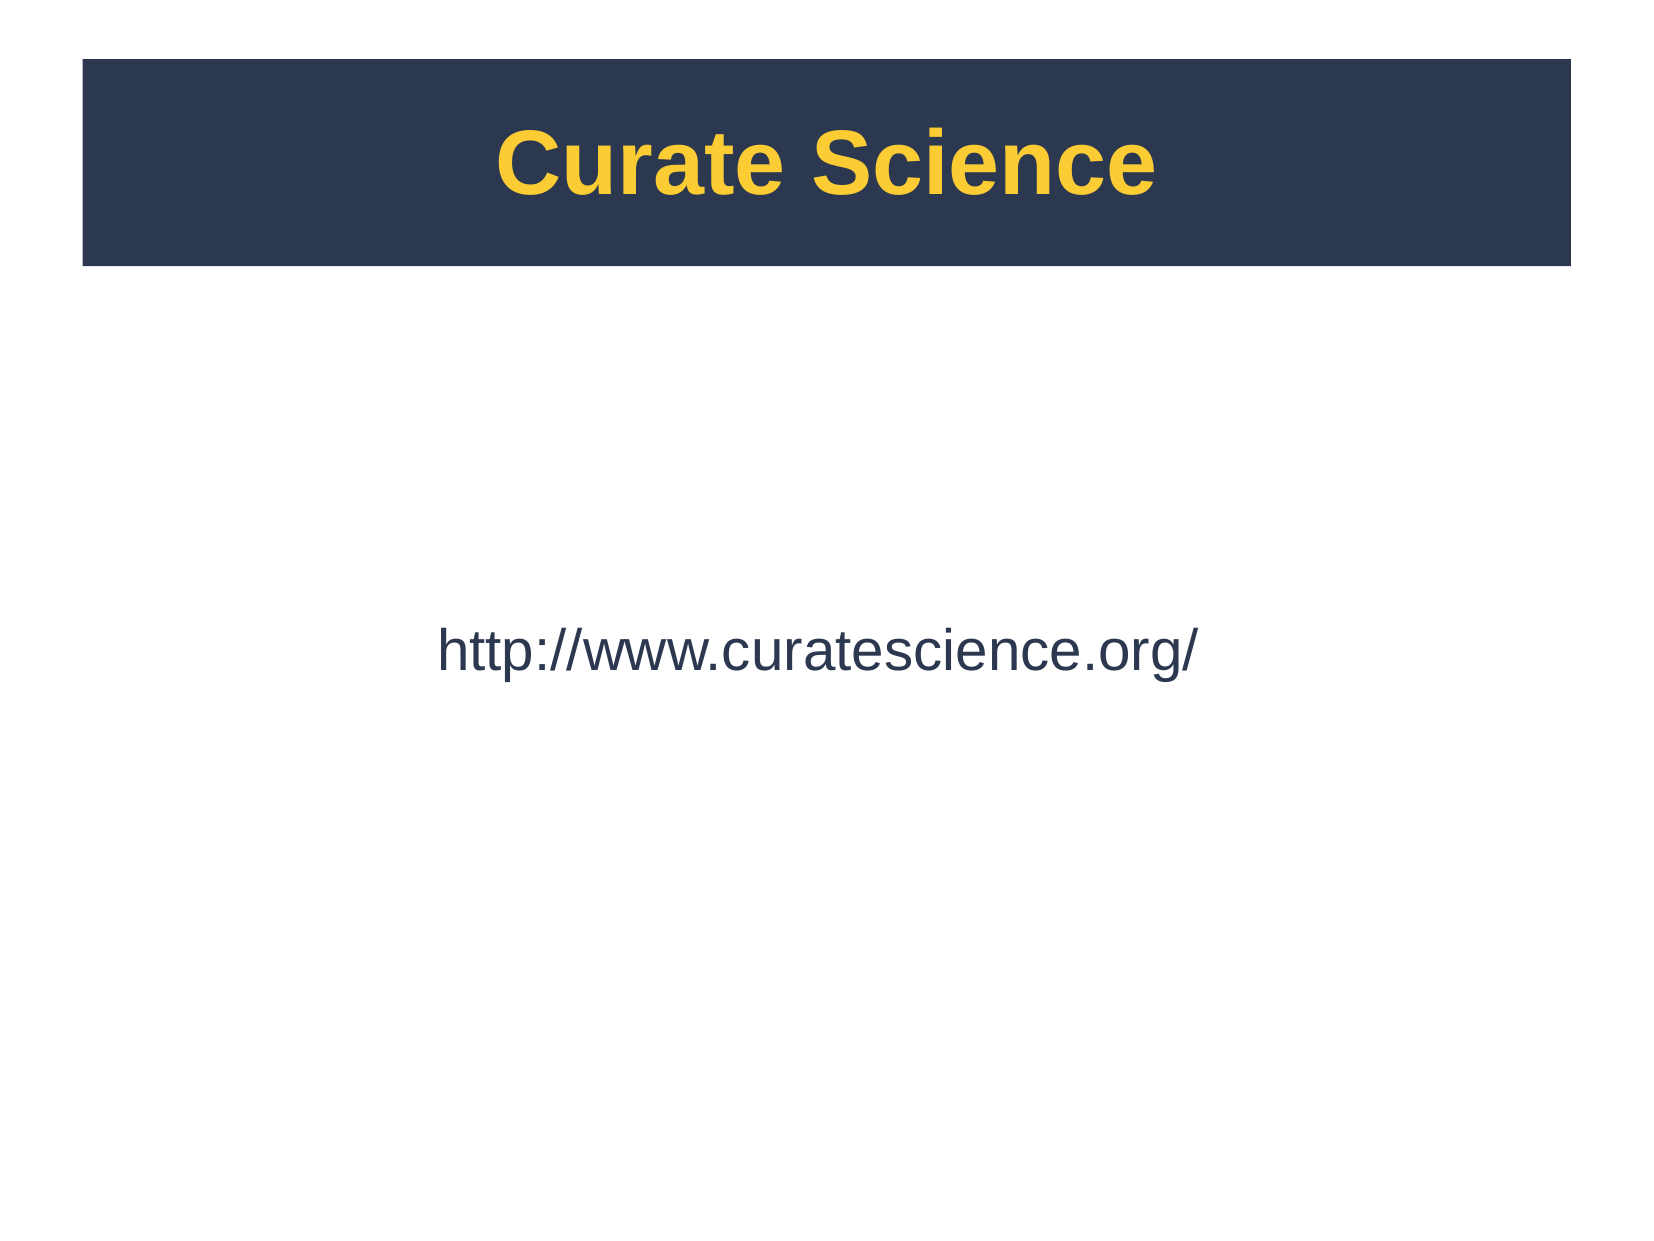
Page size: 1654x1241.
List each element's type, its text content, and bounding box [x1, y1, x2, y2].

subtitle http://www.curatescience.org/ [82, 256, 1571, 1053]
title Curate Science [82, 59, 1571, 256]
